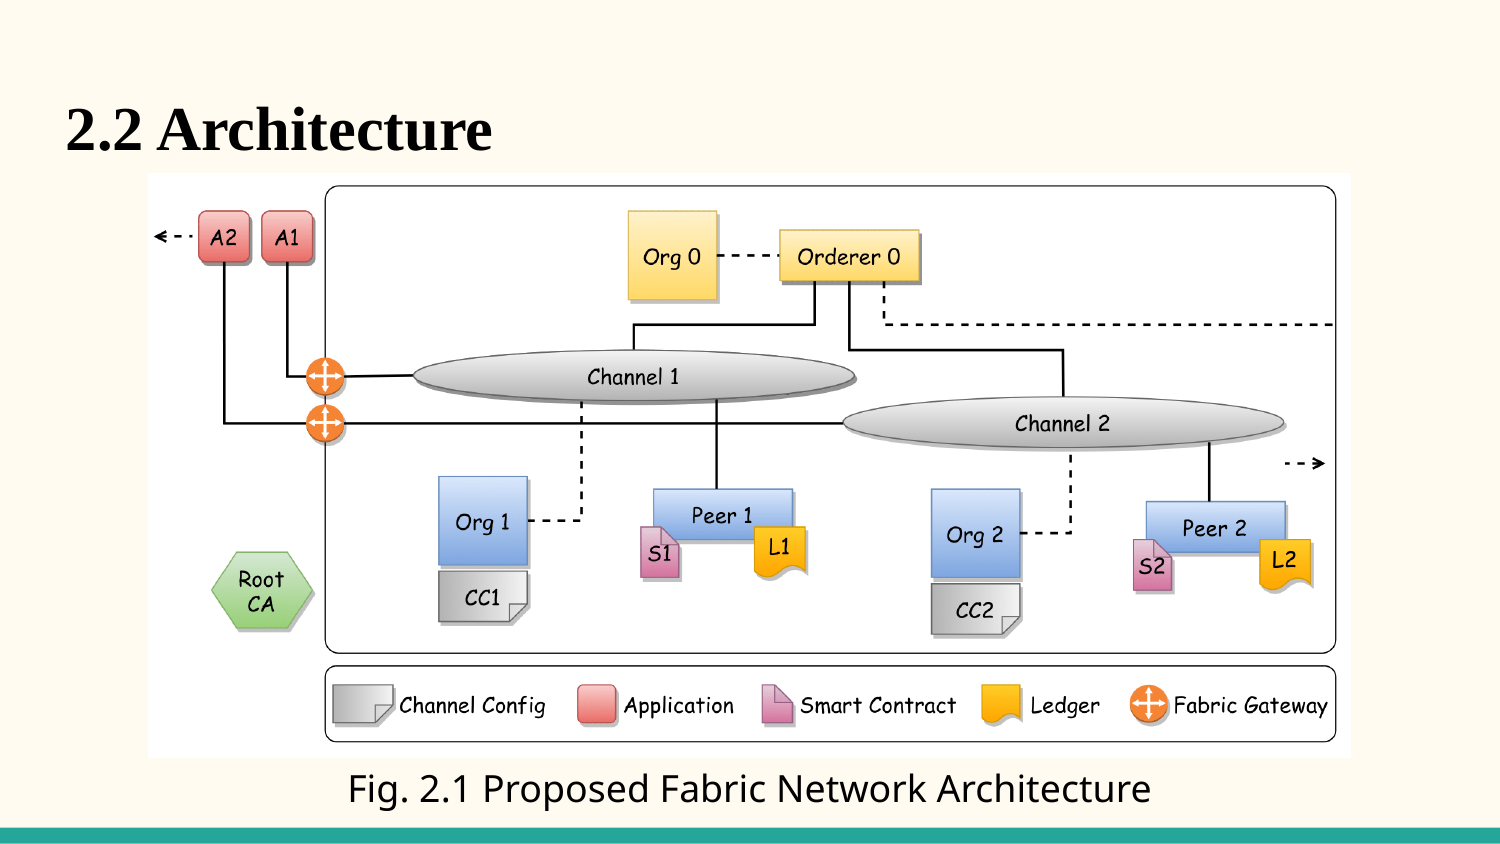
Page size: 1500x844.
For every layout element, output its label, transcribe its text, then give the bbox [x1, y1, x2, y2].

text_box 2.2 Architecture [51, 72, 1449, 174]
picture [148, 173, 1351, 758]
text_box Fig. 2.1 Proposed Fabric Network Architecture [51, 758, 1449, 818]
